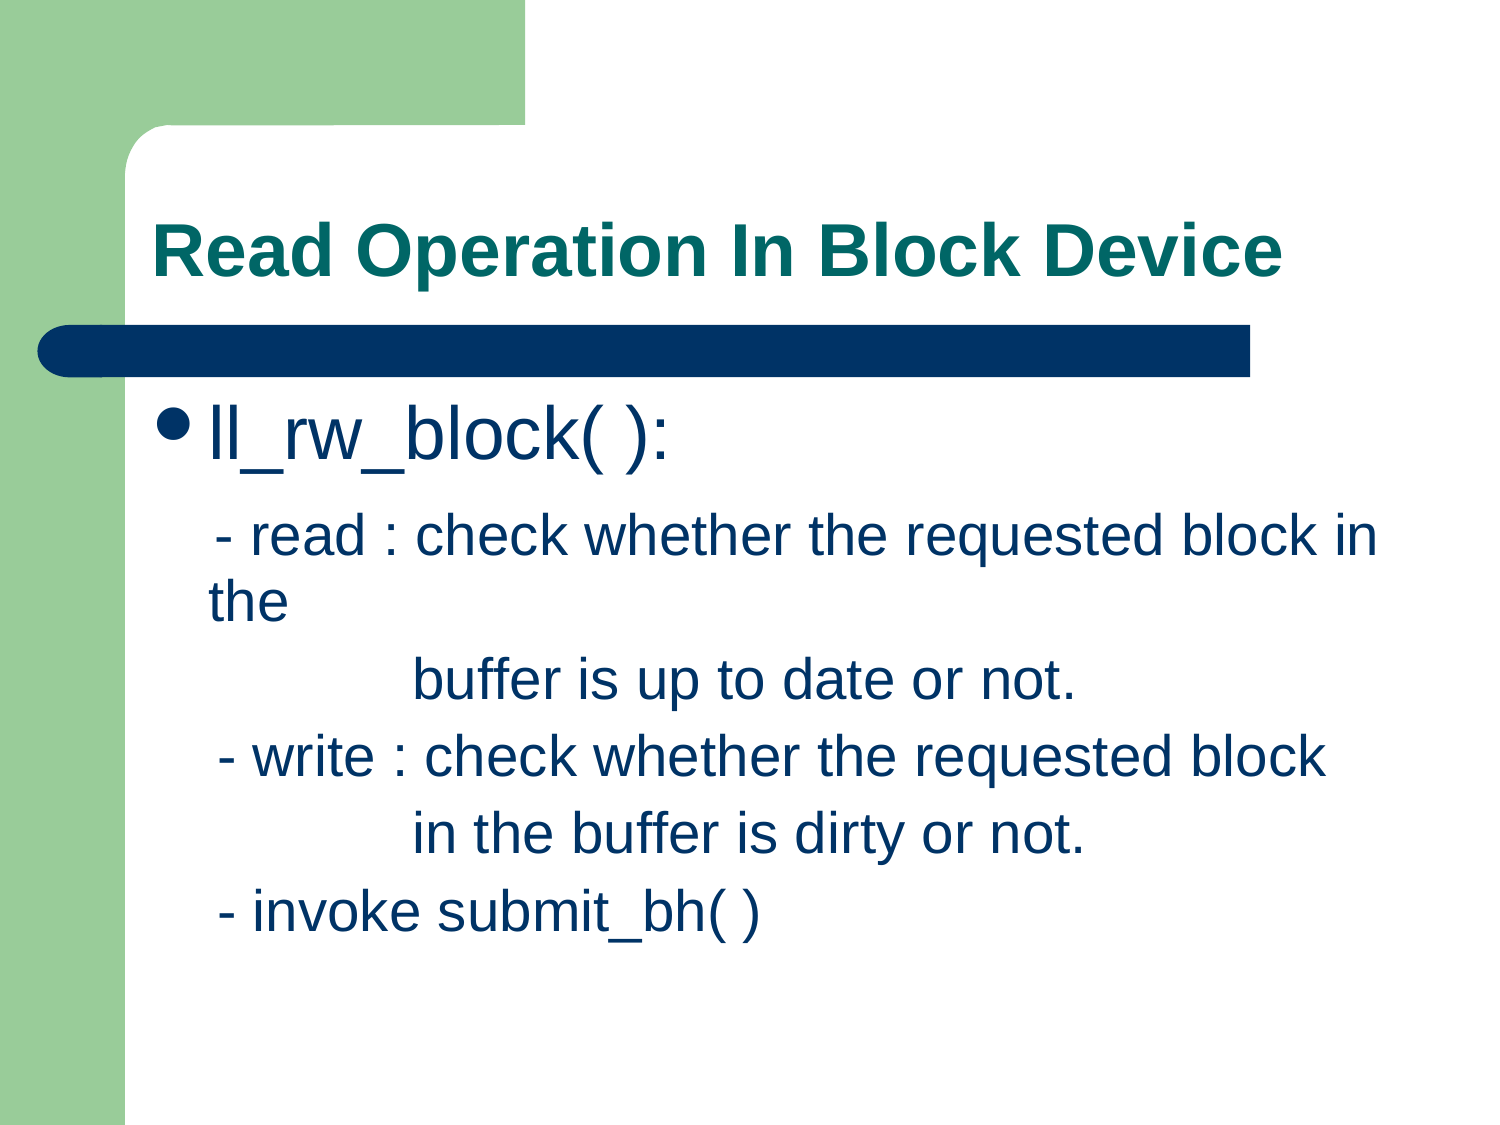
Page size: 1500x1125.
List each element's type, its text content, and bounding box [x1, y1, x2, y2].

list ll_rw_block( ): - read : check whether the requested block in the buffer is up to date or not. - write : check whether the requested block in the buffer is dirty or not. - invoke submit_bh( ) [137, 387, 1400, 999]
title Read Operation In Block Device [136, 136, 1414, 301]
